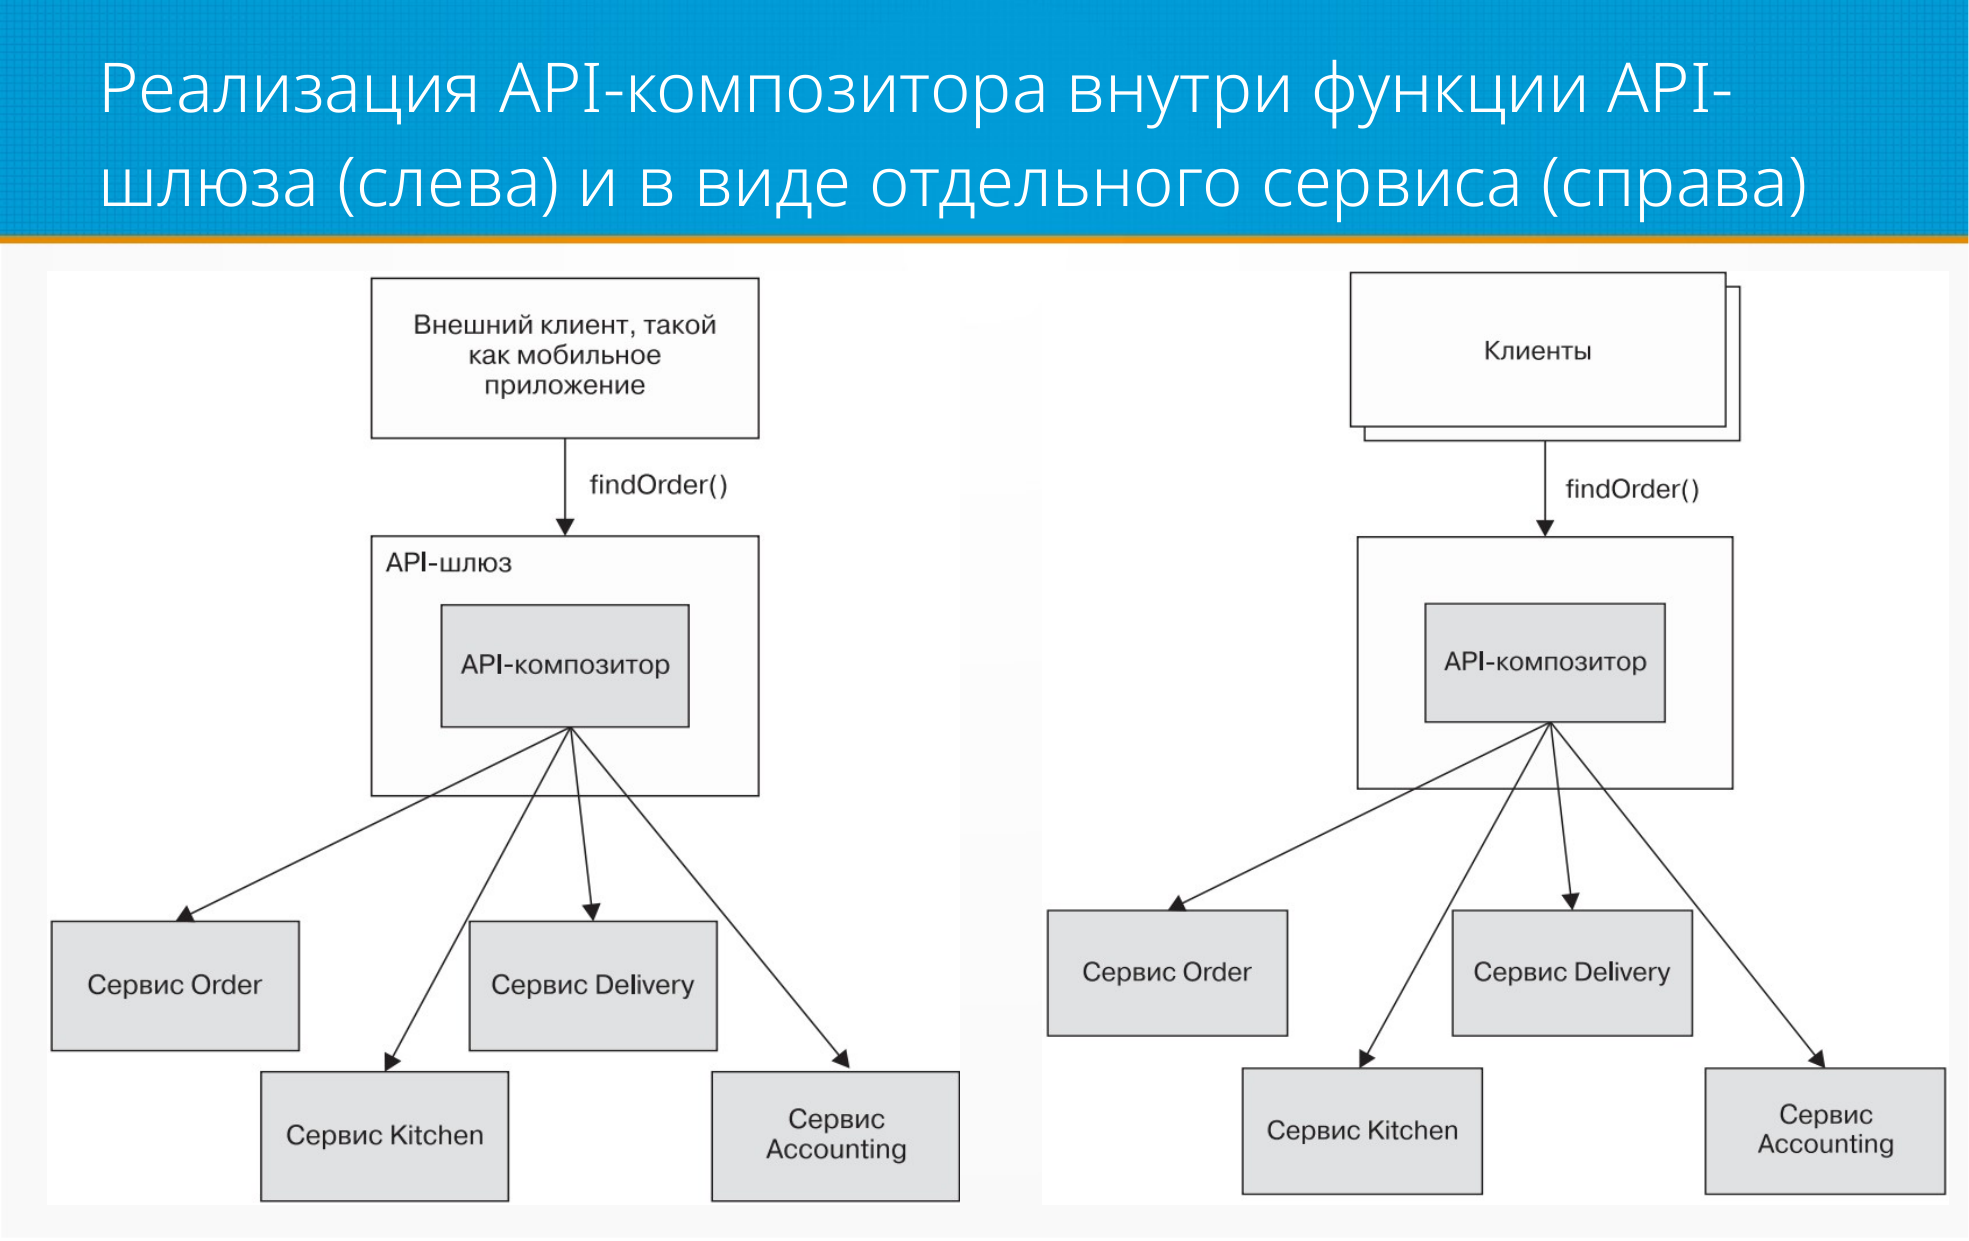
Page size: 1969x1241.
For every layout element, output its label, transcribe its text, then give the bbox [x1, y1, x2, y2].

title Реализация API-композитора внутри функции API-шлюза (слева) и в виде отдельного сервиса (справа) [98, 19, 1870, 227]
picture [0, 233, 1969, 1241]
